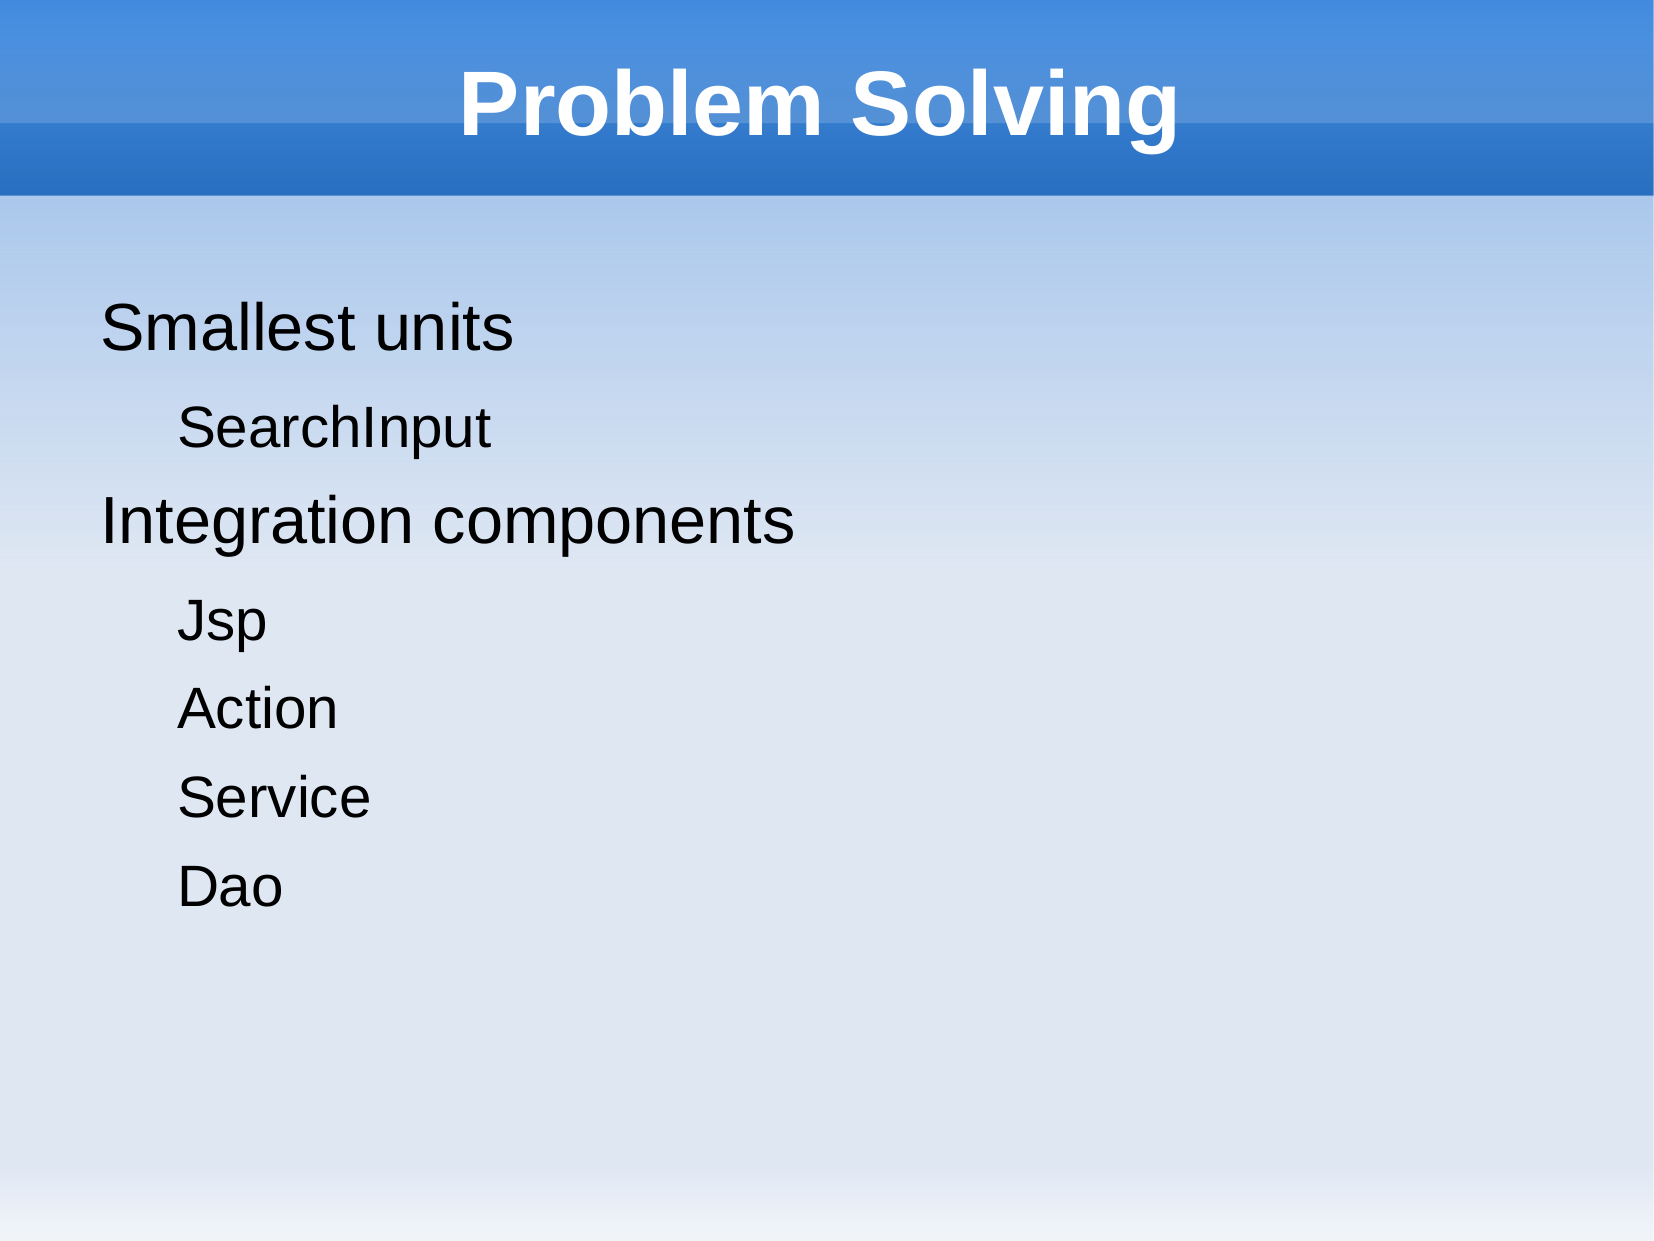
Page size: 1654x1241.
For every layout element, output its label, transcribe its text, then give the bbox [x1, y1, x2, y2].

title Problem Solving [76, 7, 1565, 200]
picture [0, 0, 1654, 1241]
list Smallest units SearchInput Integration components Jsp Action Service Dao [82, 290, 1571, 1094]
